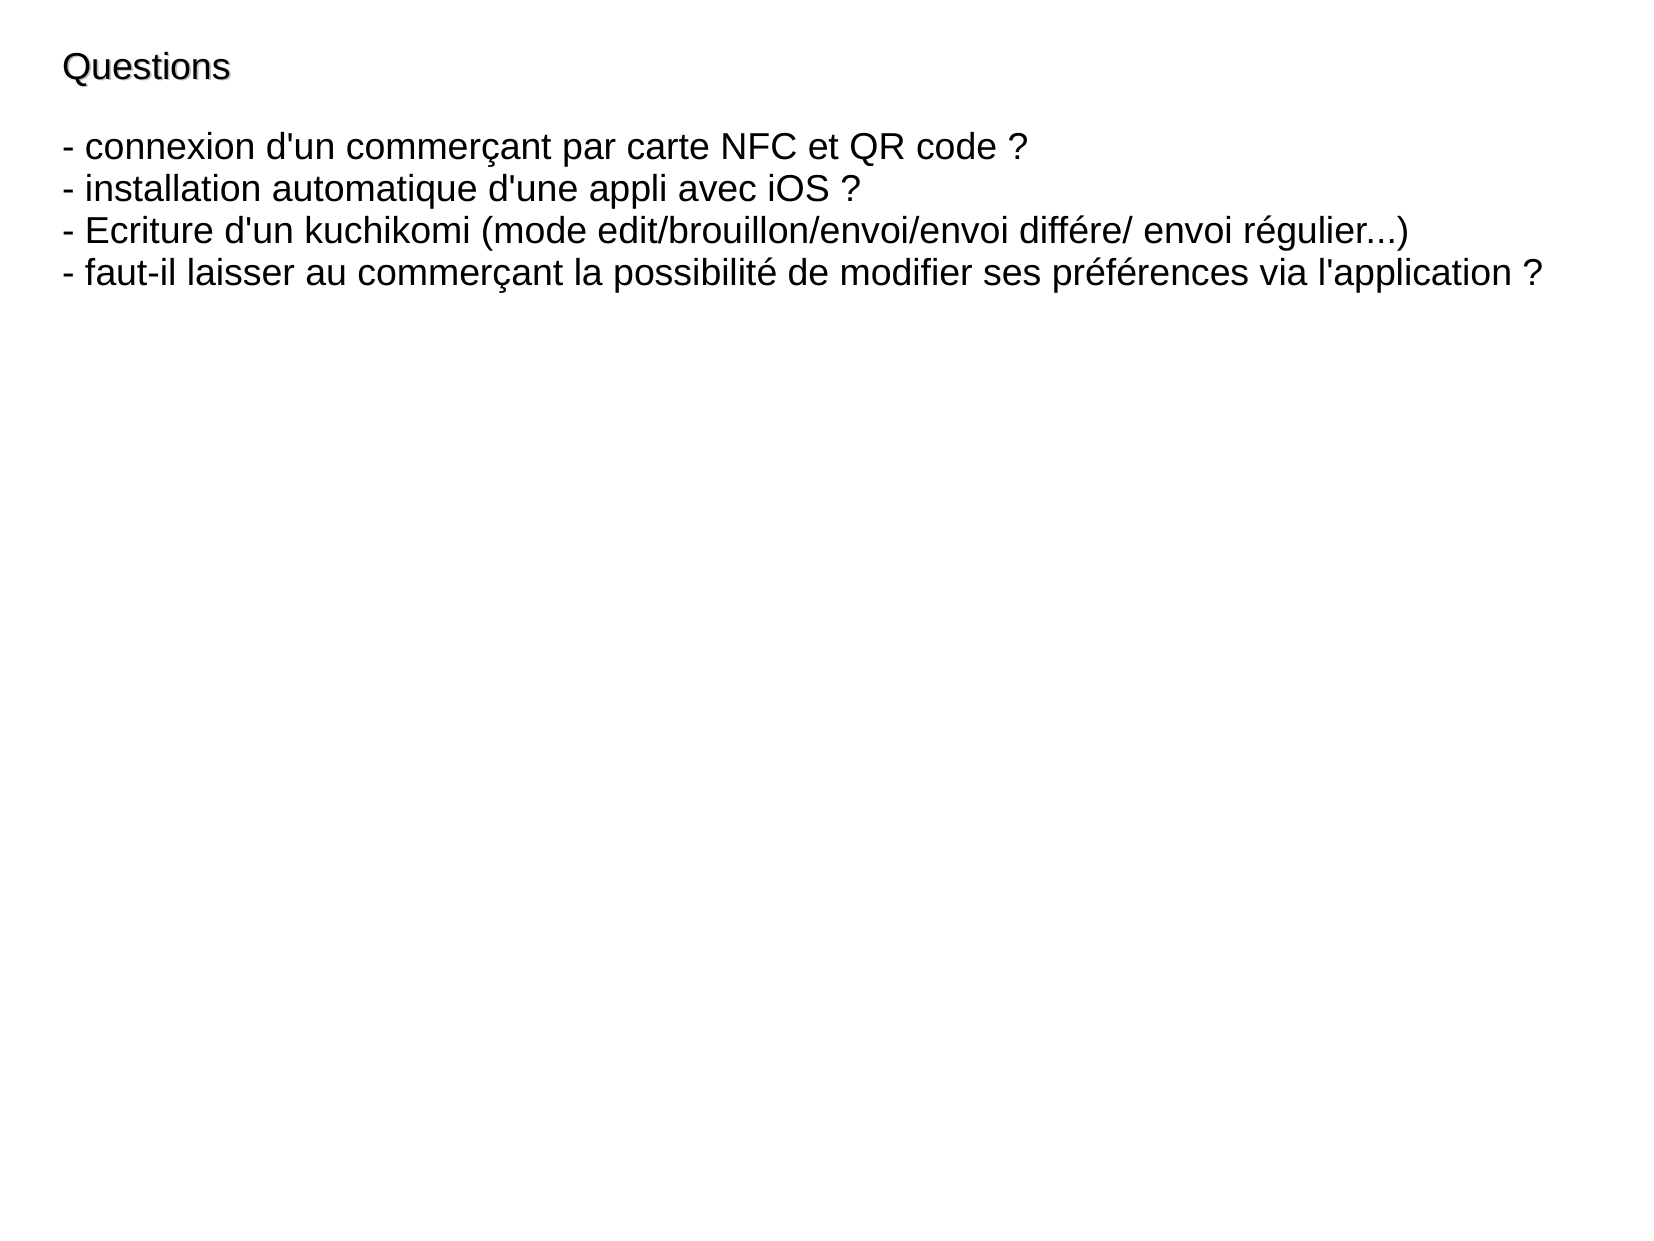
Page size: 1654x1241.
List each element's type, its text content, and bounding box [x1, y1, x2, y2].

text_box - connexion d'un commerçant par carte NFC et QR code ? - installation automatique d'une appli avec iOS ? - Ecriture d'un kuchikomi (mode edit/brouillon/envoi/envoi différe/ envoi régulier...) - faut-il laisser au commerçant la possibilité de modifier ses préférences via l'application ? [47, 118, 1573, 343]
text_box Questions [47, 37, 246, 95]
